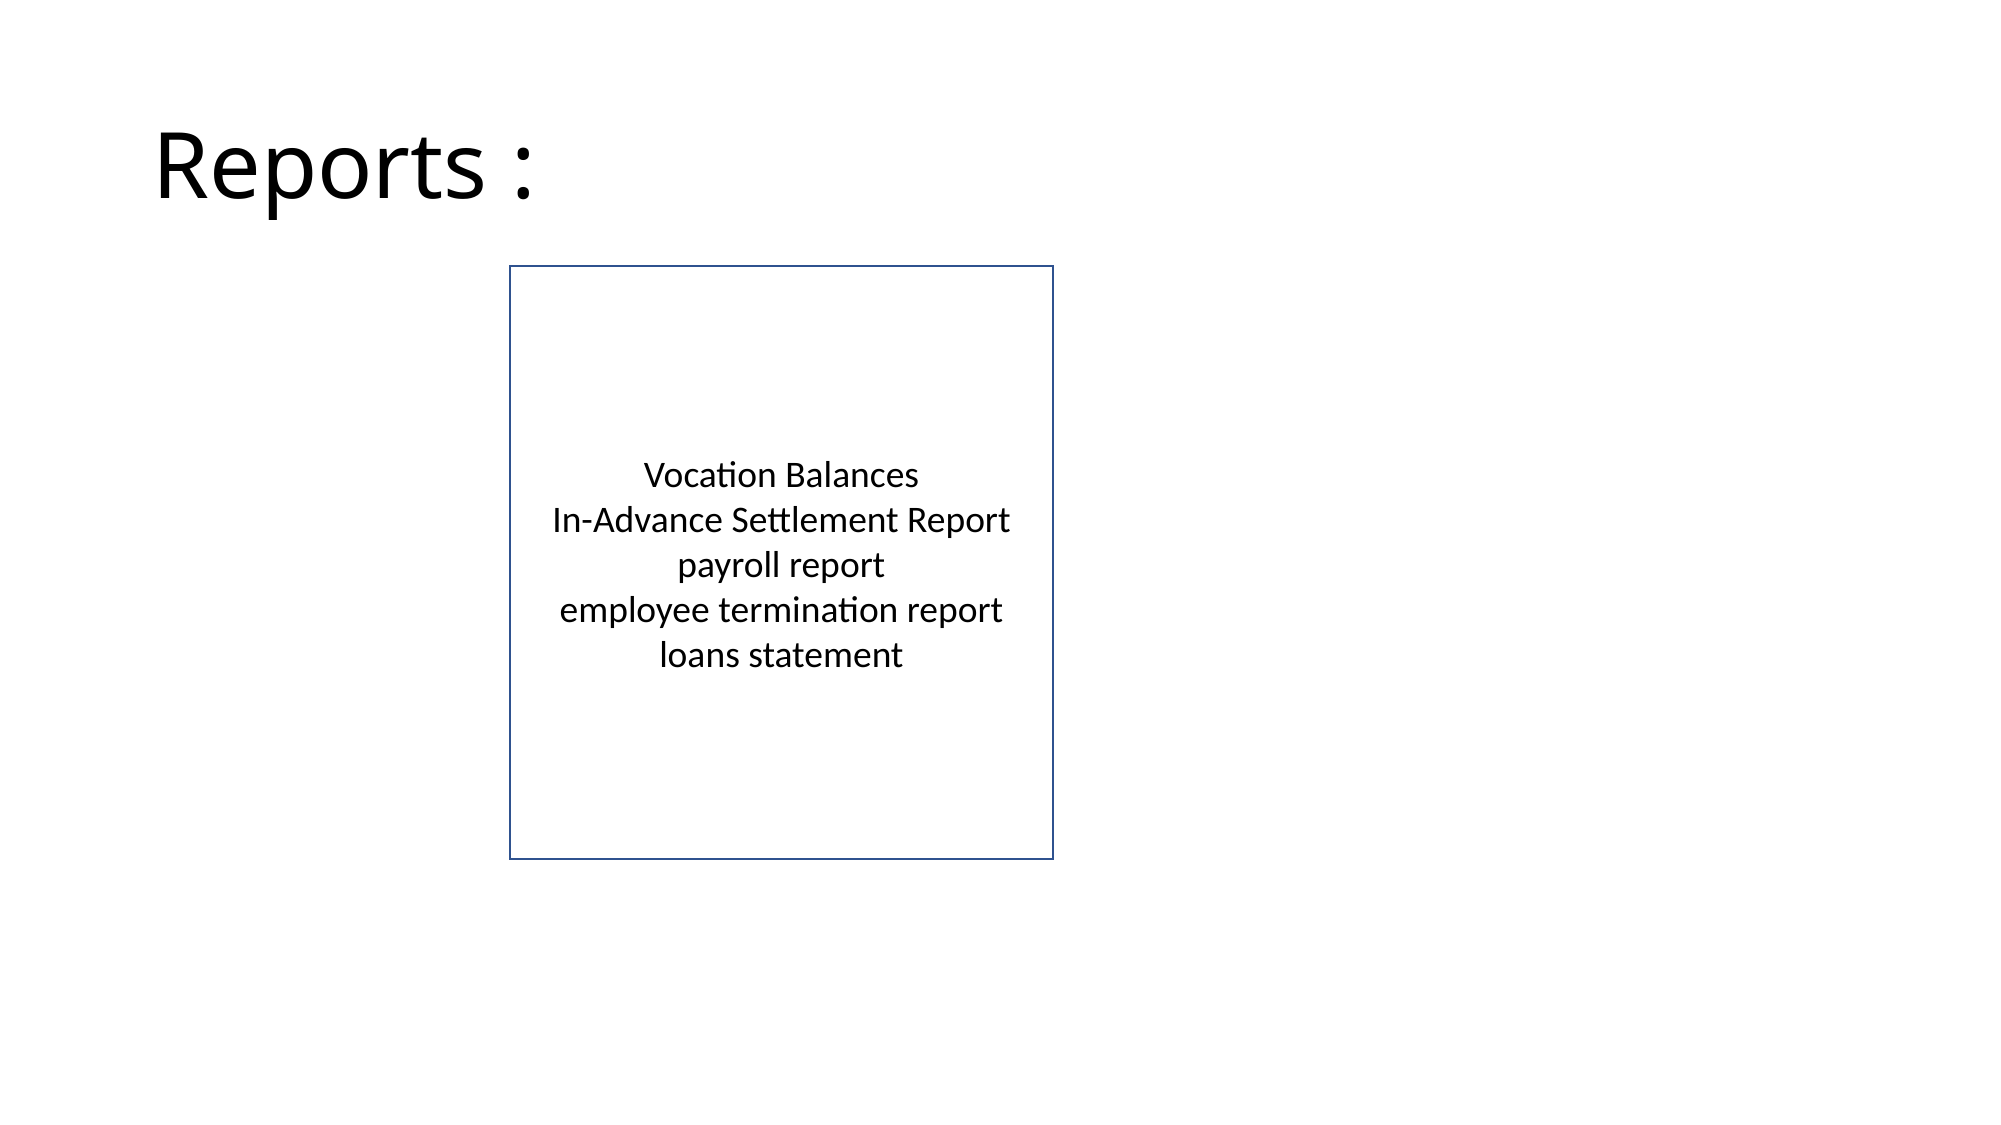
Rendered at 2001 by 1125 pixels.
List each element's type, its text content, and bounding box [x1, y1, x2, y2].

title Reports : [137, 59, 1863, 278]
text_box Vocation Balances In-Advance Settlement Report payroll report employee termination report loans statement [510, 266, 1053, 859]
